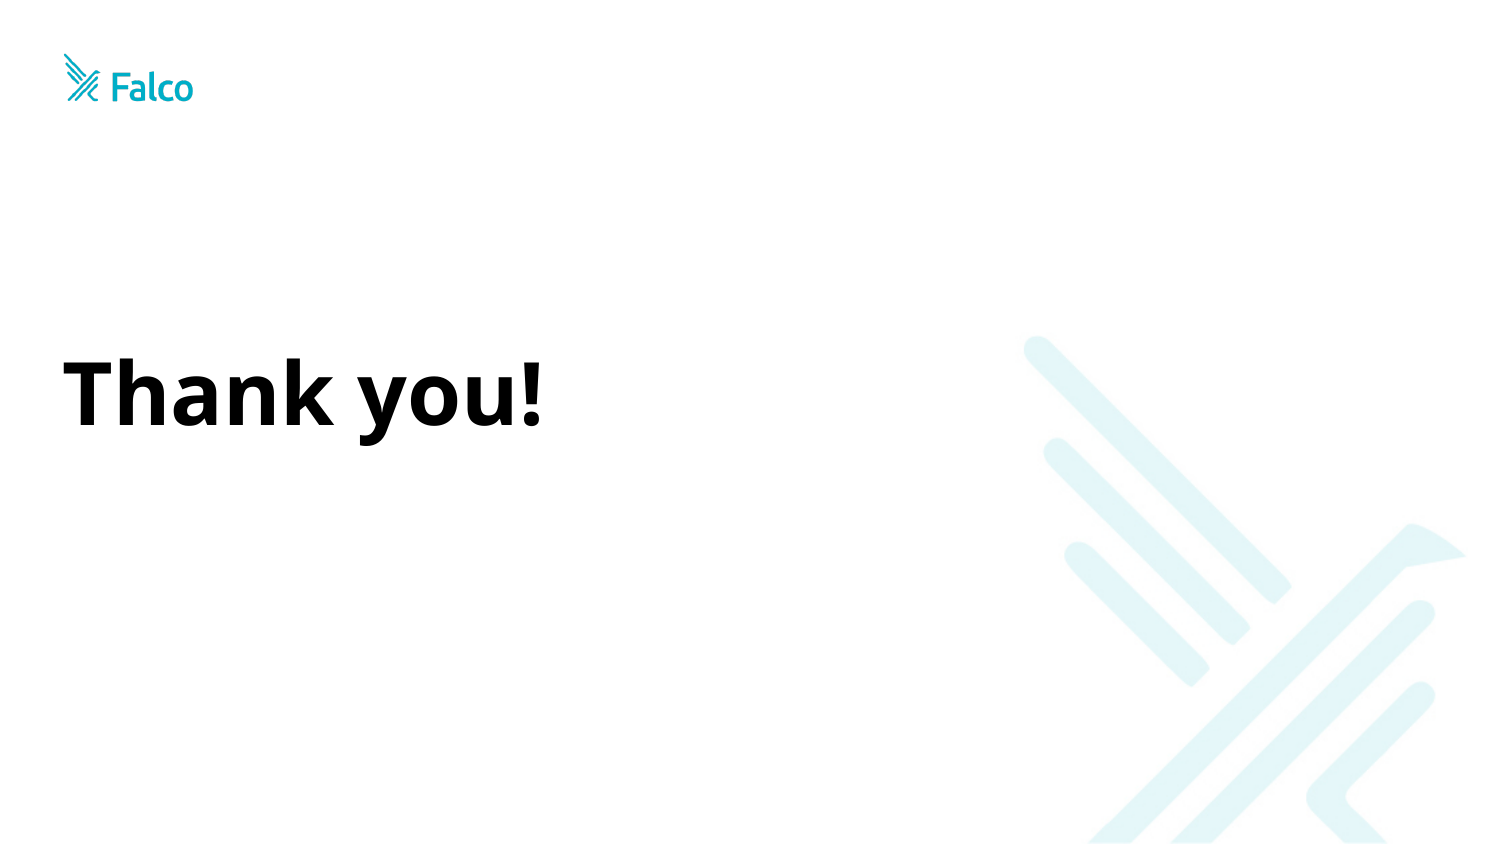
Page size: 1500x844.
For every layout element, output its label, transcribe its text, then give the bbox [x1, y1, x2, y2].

title Thank you! [62, 337, 944, 403]
picture [0, 0, 1500, 844]
